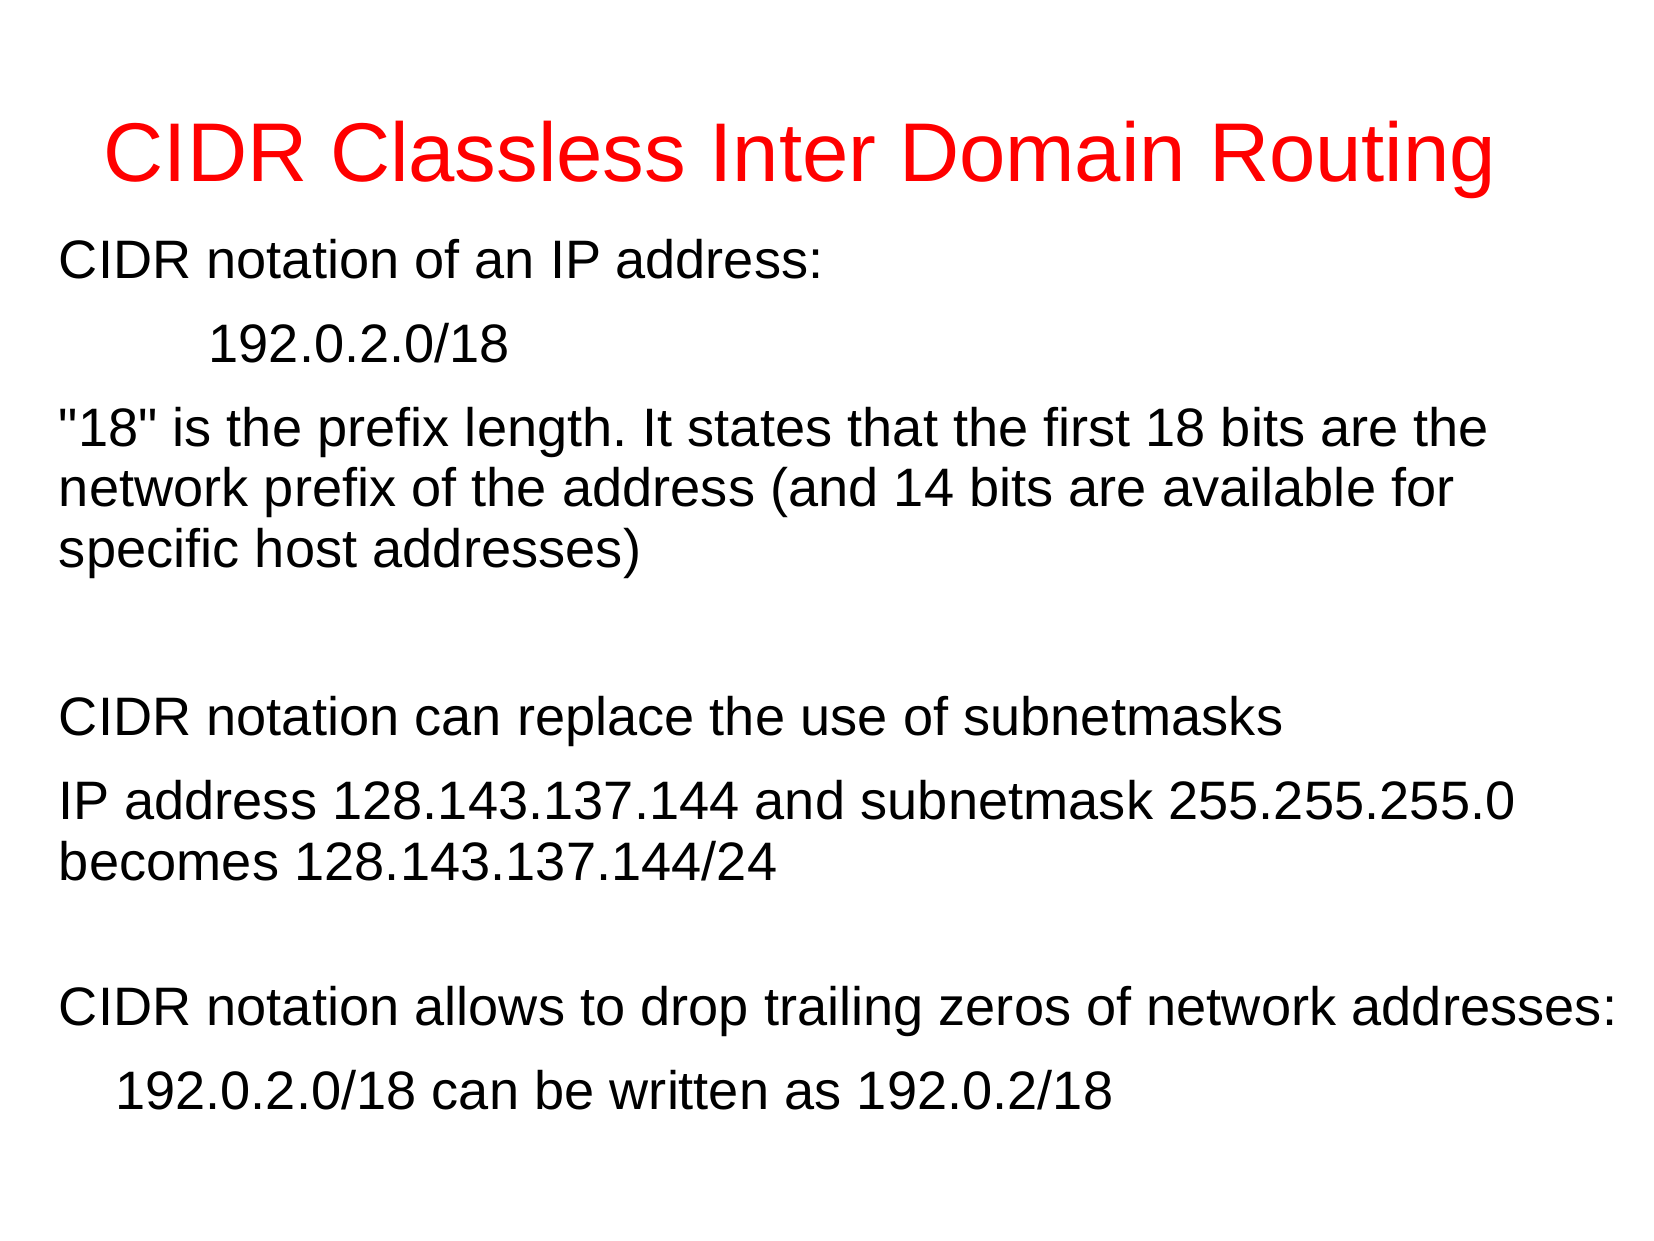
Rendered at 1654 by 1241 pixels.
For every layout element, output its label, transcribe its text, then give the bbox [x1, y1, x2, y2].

title CIDR Classless Inter Domain Routing [0, 49, 1654, 257]
text_box CIDR notation of an IP address: 192.0.2.0/18 "18" is the prefix length. It states that the first 18 bits are the network prefix of the address (and 14 bits are available for specific host addresses) CIDR notation can replace the use of subnetmasks IP address 128.143.137.144 and subnetmask 255.255.255.0 becomes 128.143.137.144/24 CIDR notation allows to drop trailing zeros of network addresses: 192.0.2.0/18 can be written as 192.0.2/18 [59, 229, 1625, 1185]
